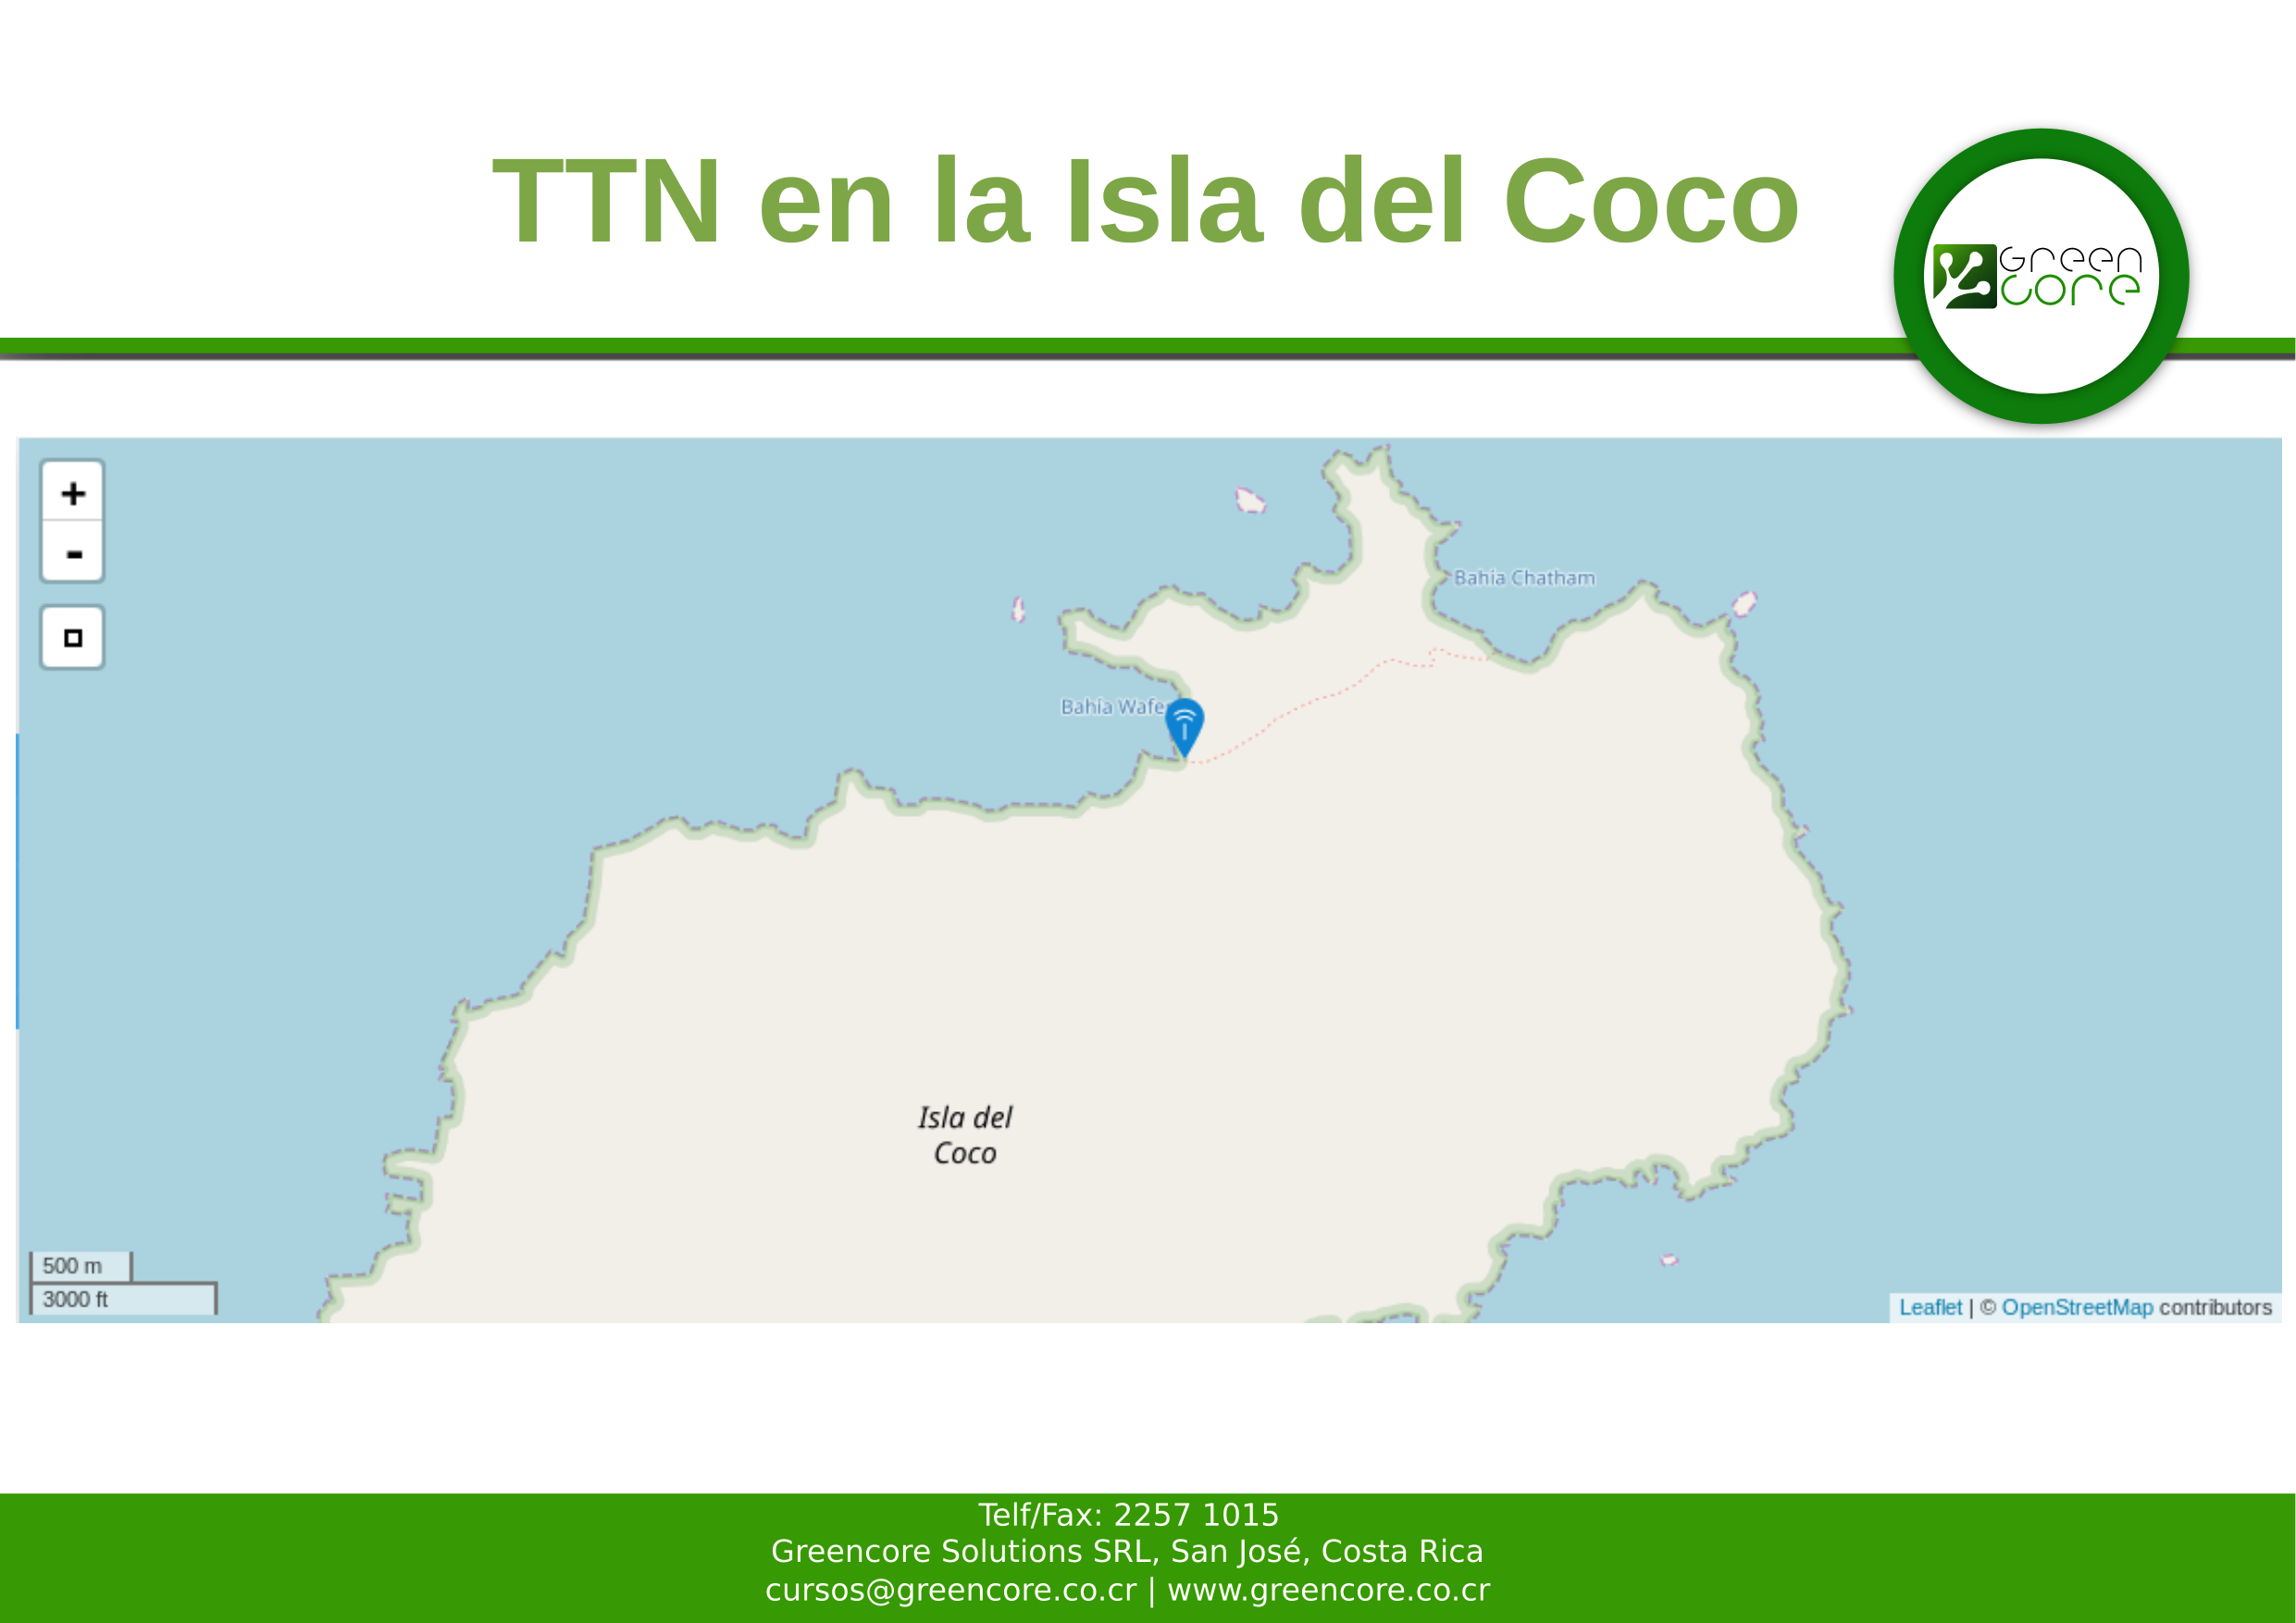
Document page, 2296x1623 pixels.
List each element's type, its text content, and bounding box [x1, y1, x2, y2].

picture [0, 0, 2296, 1623]
title TTN en la Isla del Coco [115, 64, 2181, 336]
